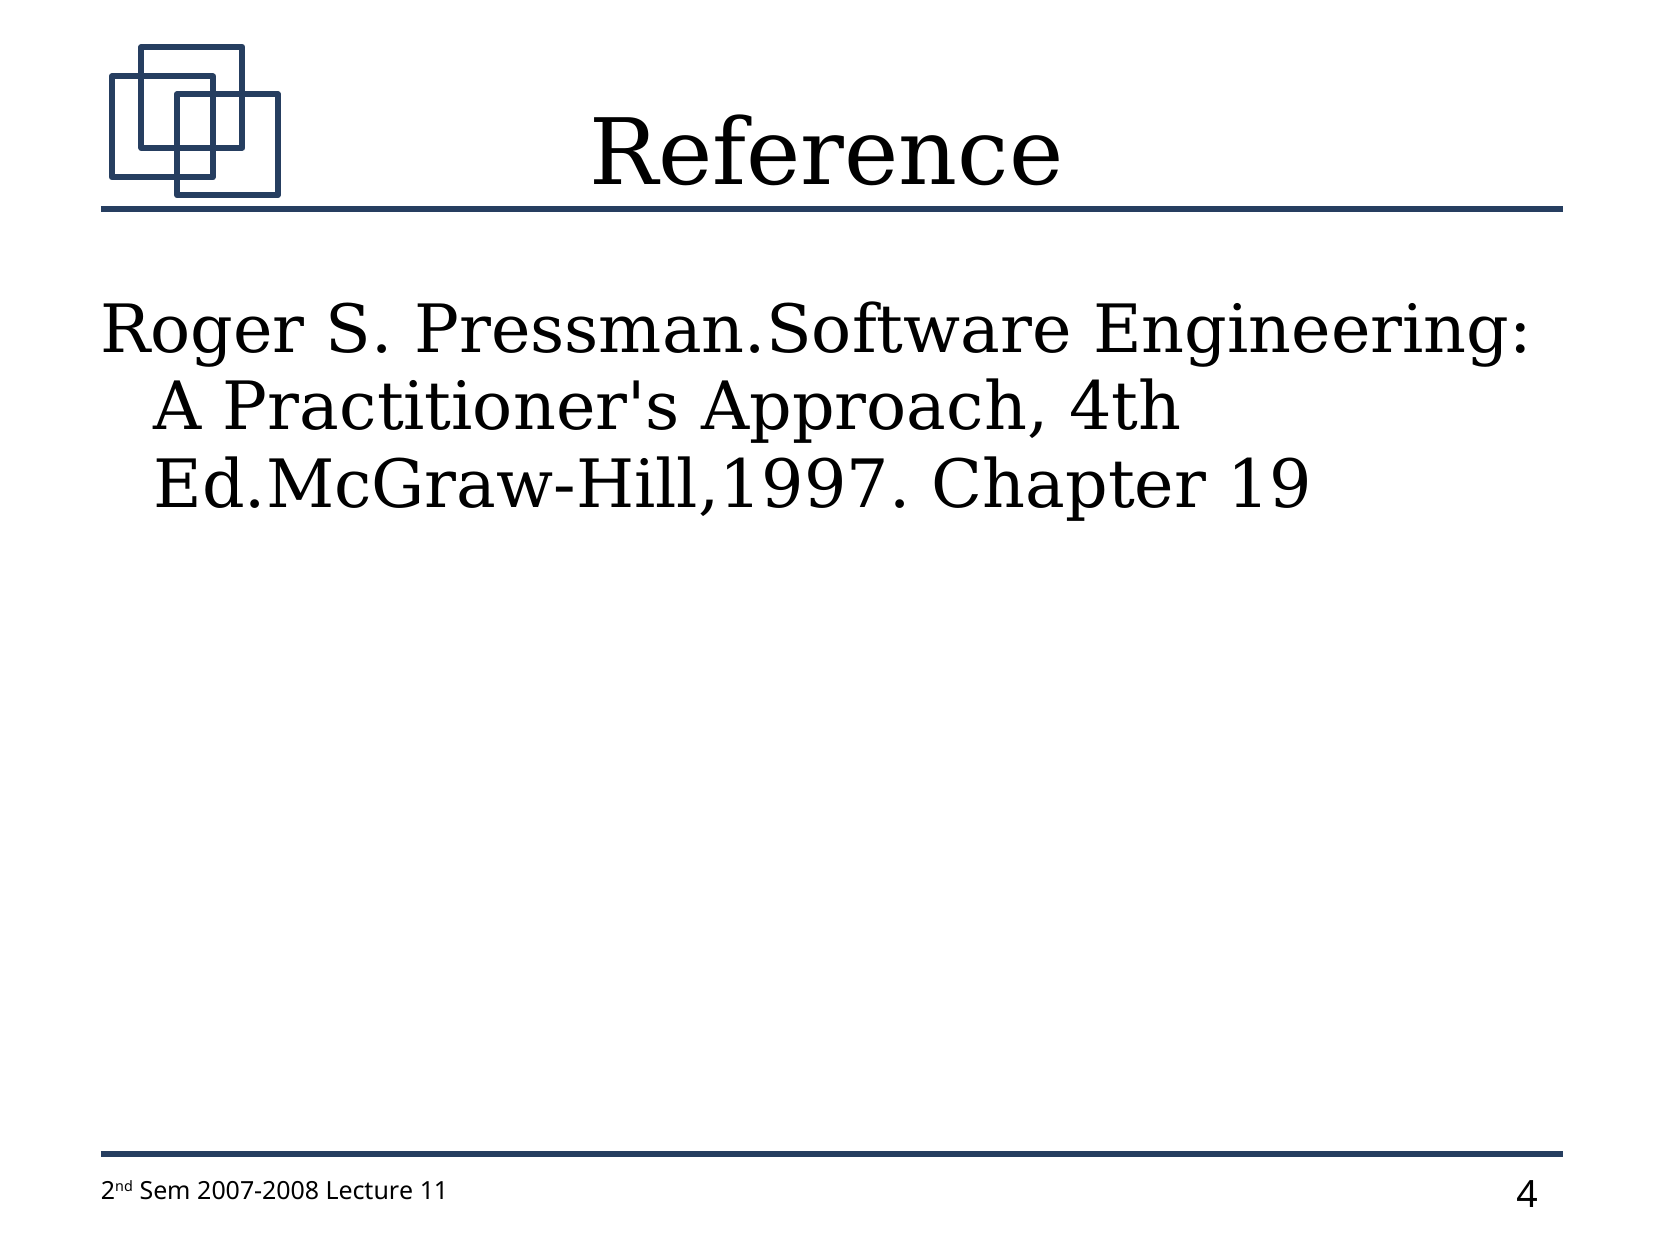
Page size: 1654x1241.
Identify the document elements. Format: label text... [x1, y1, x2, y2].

title Reference [82, 49, 1571, 257]
list Roger S. Pressman.Software Engineering: A Practitioner's Approach, 4th Ed.McGraw-Hill,1997. Chapter 19 [82, 290, 1571, 1109]
